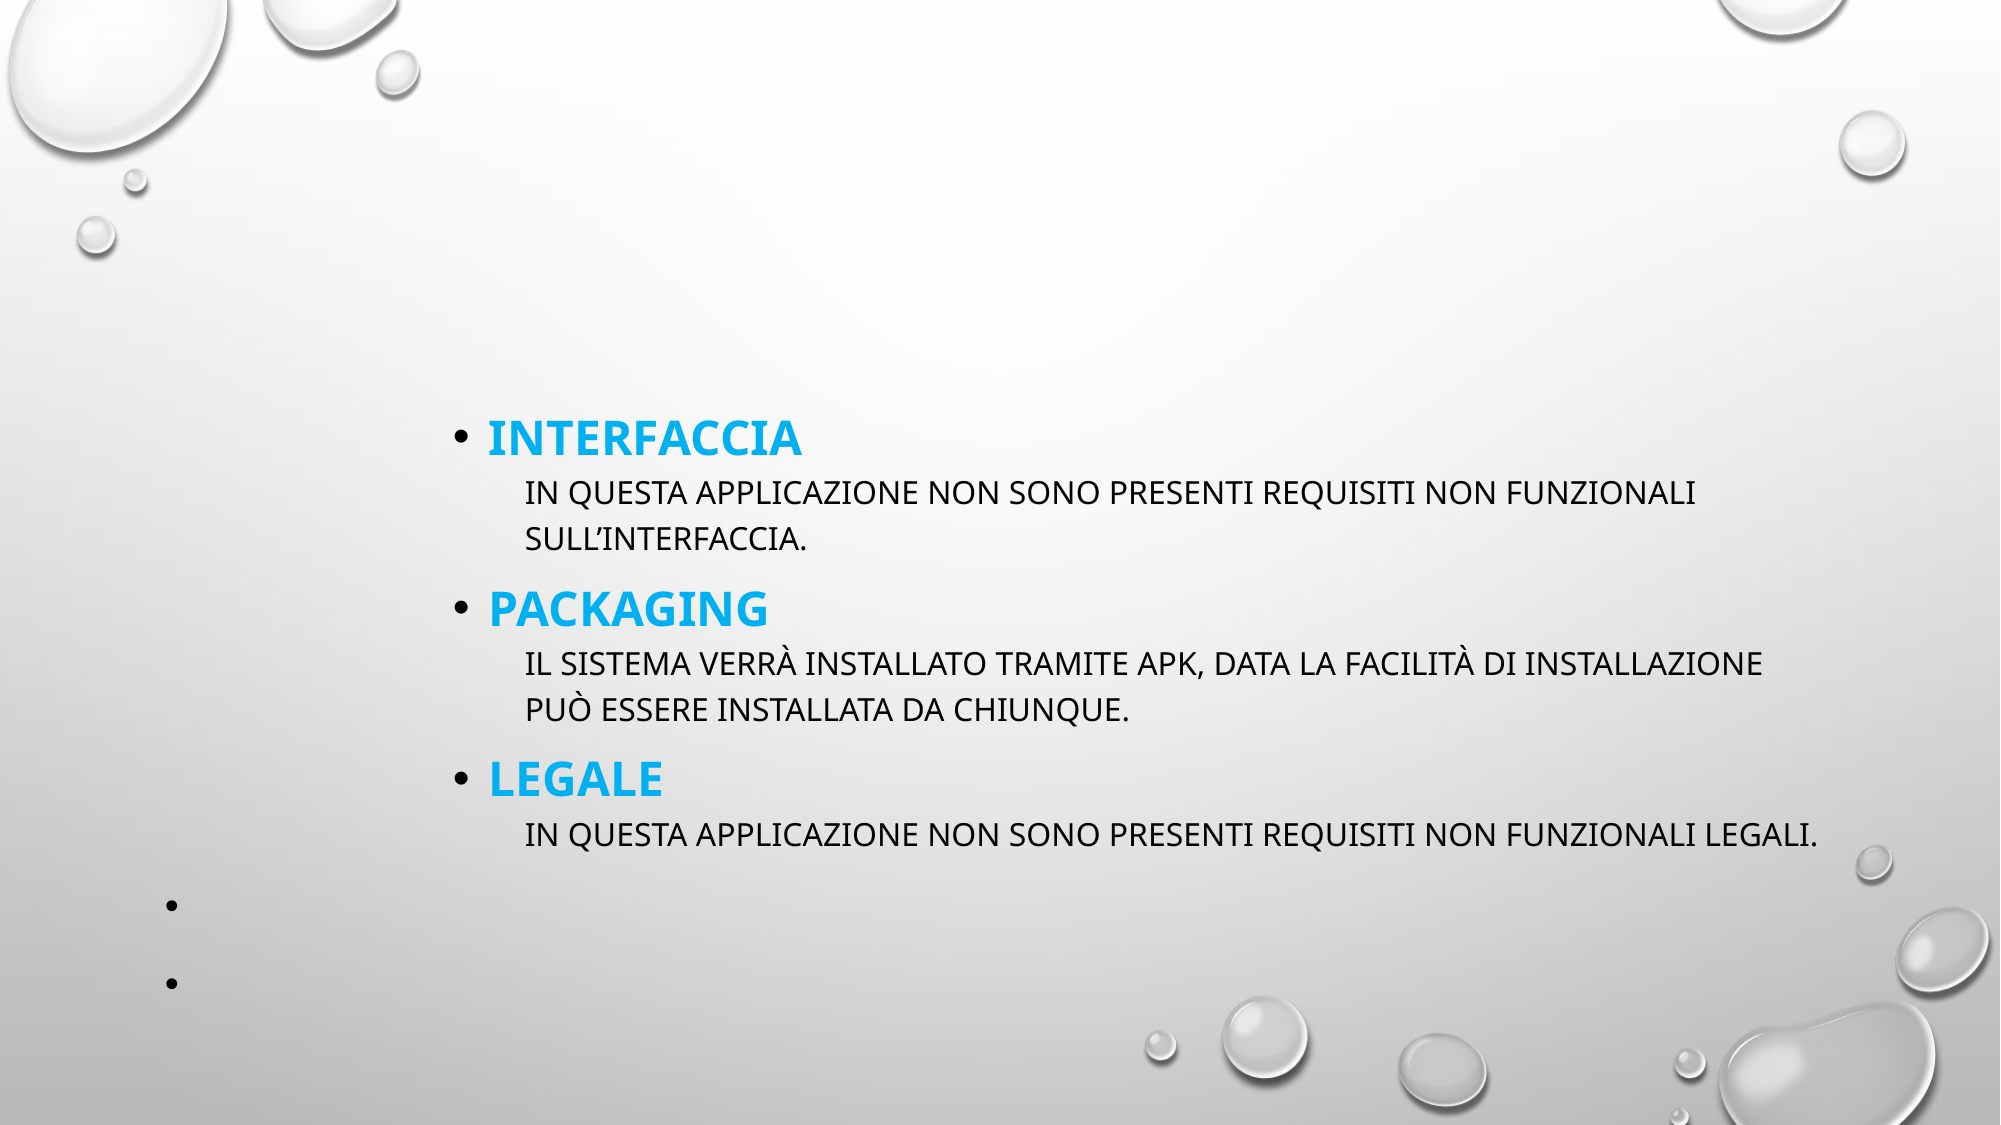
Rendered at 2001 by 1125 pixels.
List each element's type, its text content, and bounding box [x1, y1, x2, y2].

list Interfaccia In questa applicazione non sono presenti requisiti non funzionali sull’interfaccia. Packaging Il sistema verrà installato tramite APK, data la facilità di installazione può essere installata da chiunque. Legale In questa applicazione non sono presenti requisiti non funzionali legali. [149, 388, 1850, 950]
